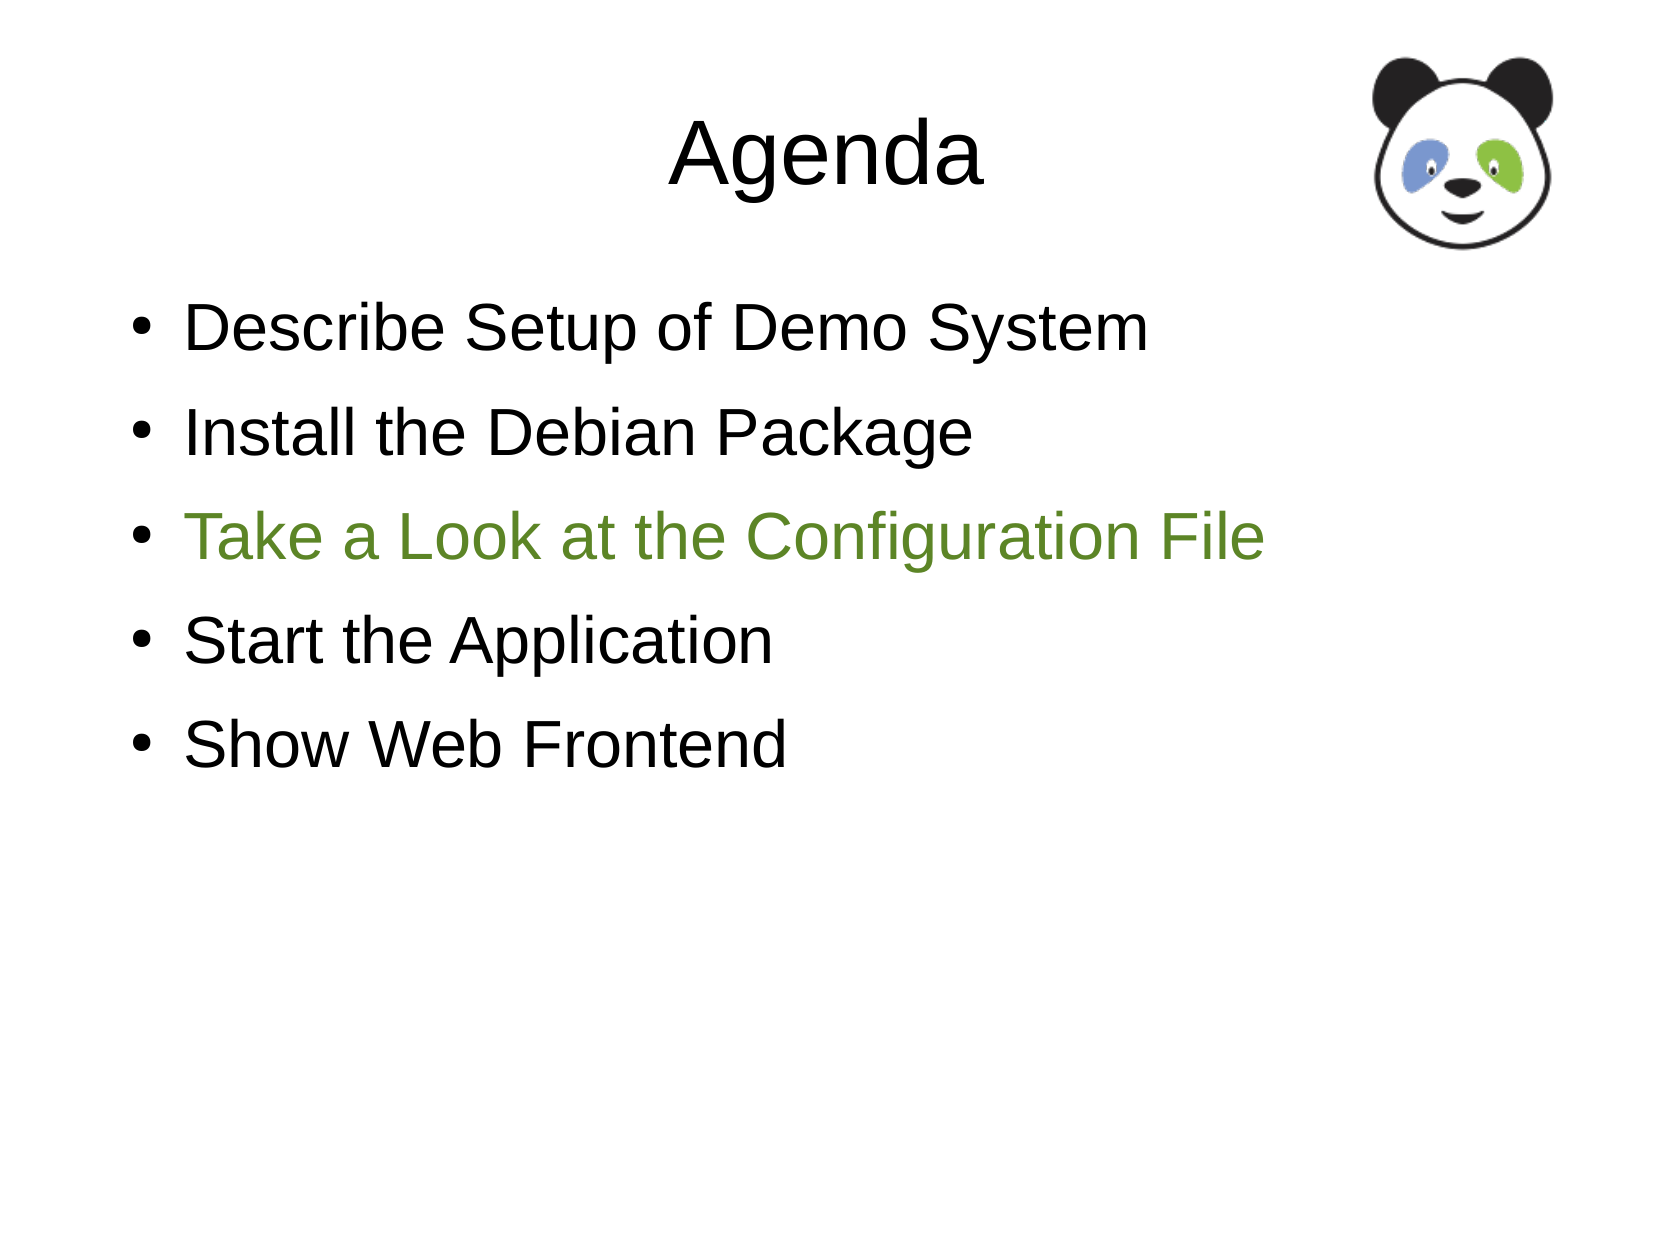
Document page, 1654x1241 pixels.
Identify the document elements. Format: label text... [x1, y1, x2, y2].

list Describe Setup of Demo System Install the Debian Package Take a Look at the Configuration File Start the Application Show Web Frontend [82, 290, 1571, 1010]
title Agenda [82, 49, 1571, 257]
